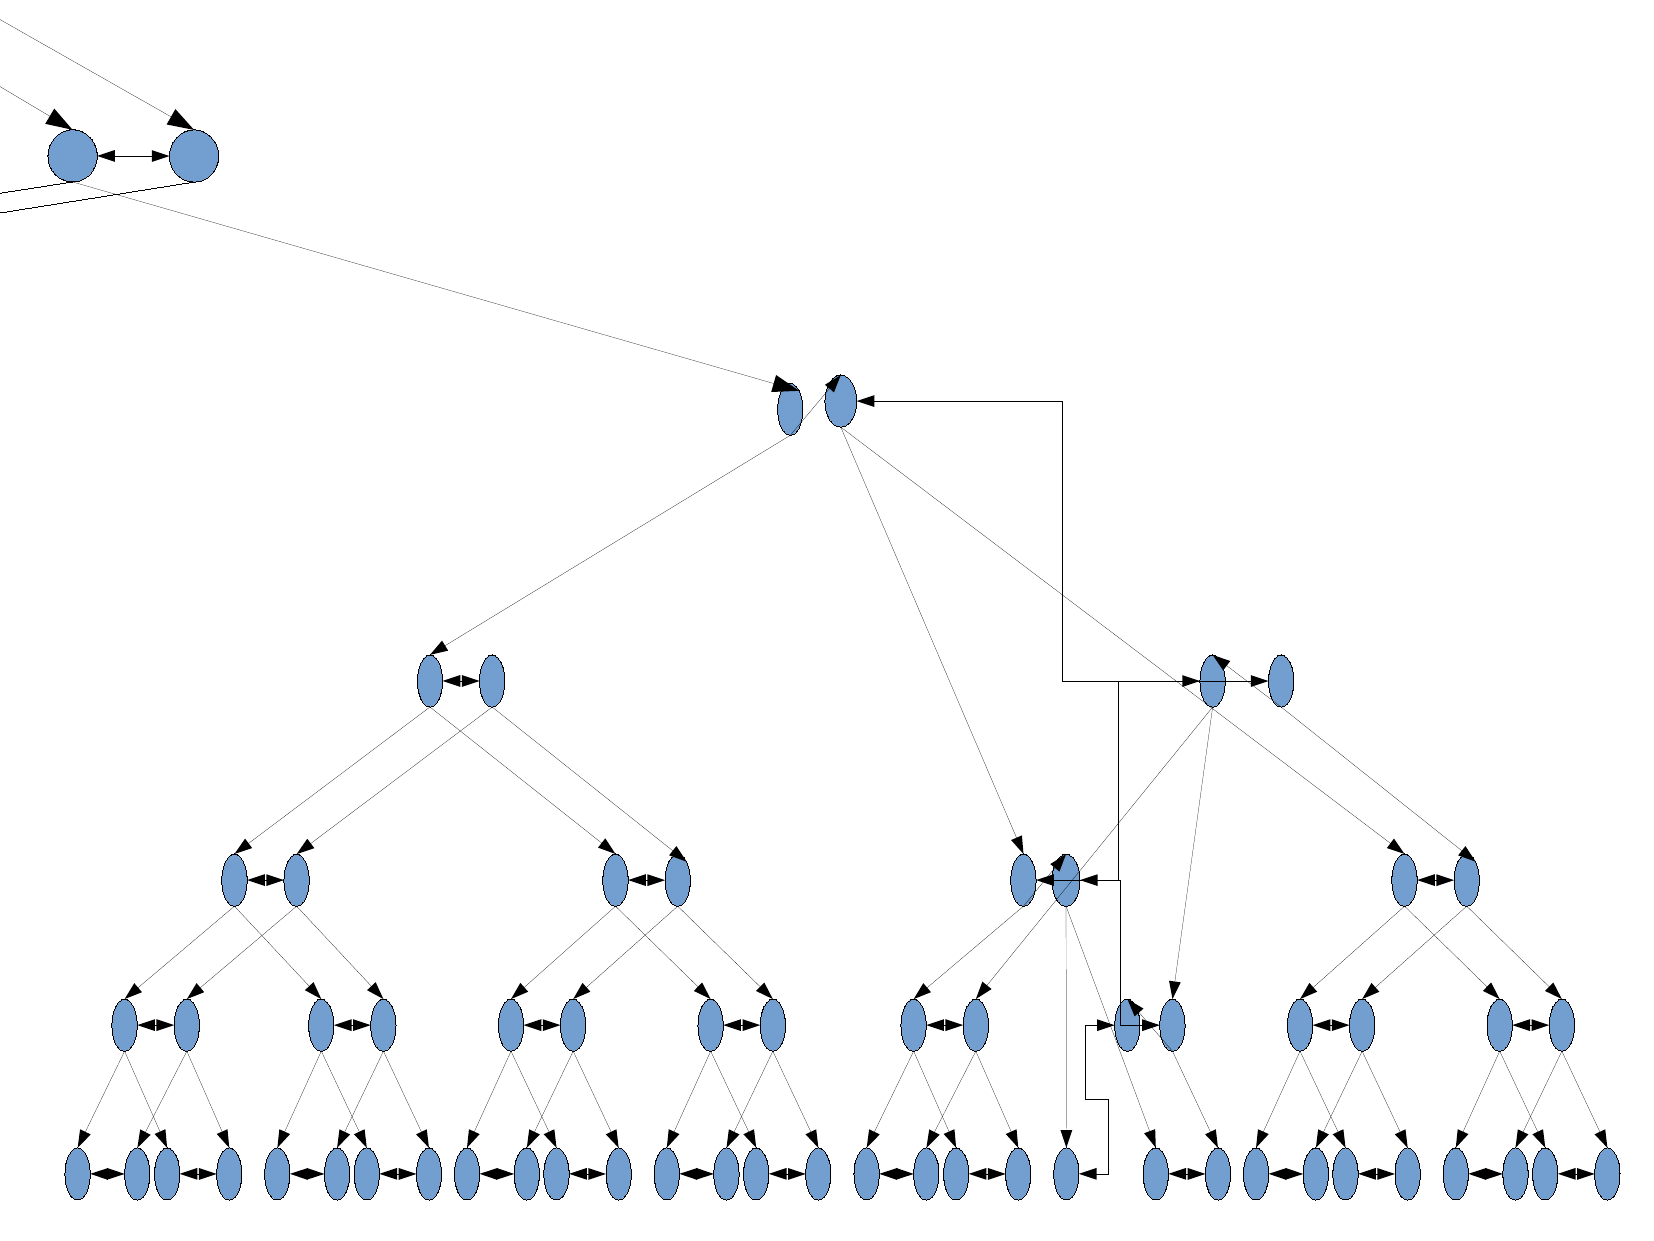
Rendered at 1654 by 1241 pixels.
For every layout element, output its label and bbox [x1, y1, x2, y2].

text_box [791, 424, 801, 436]
text_box [1199, 655, 1226, 681]
text_box [417, 655, 443, 707]
text_box [743, 1148, 769, 1200]
text_box [154, 1148, 180, 1200]
text_box [606, 1147, 632, 1201]
text_box [169, 129, 219, 183]
text_box [560, 999, 586, 1052]
text_box [713, 1147, 740, 1201]
text_box [805, 1147, 831, 1201]
text_box [1443, 1148, 1469, 1200]
text_box [943, 1148, 969, 1200]
text_box [308, 999, 334, 1052]
text_box [354, 1147, 380, 1200]
text_box [283, 854, 310, 906]
text_box [1010, 854, 1037, 906]
text_box [665, 857, 691, 906]
text_box [1143, 1147, 1169, 1200]
text_box [324, 1147, 350, 1201]
text_box [1162, 1041, 1172, 1052]
text_box [1052, 854, 1079, 880]
text_box [264, 1147, 290, 1200]
text_box [913, 1147, 939, 1201]
text_box [853, 1147, 880, 1200]
text_box [1024, 894, 1035, 907]
text_box [1549, 999, 1575, 1051]
text_box [1114, 1004, 1140, 1052]
text_box [1268, 654, 1294, 707]
text_box [602, 854, 629, 906]
text_box [221, 854, 248, 906]
text_box [1391, 854, 1418, 906]
text_box [1005, 1148, 1031, 1201]
text_box [1243, 1147, 1269, 1200]
text_box [47, 129, 98, 182]
text_box [64, 1147, 91, 1200]
text_box [963, 999, 989, 1052]
text_box [370, 999, 397, 1052]
text_box [1053, 1147, 1079, 1200]
text_box [124, 1147, 150, 1201]
text_box [1159, 999, 1186, 1052]
text_box [111, 999, 138, 1052]
text_box [824, 374, 857, 427]
text_box [1594, 1147, 1621, 1201]
text_box [900, 999, 927, 1052]
text_box [777, 391, 803, 435]
text_box [1454, 857, 1480, 906]
text_box [479, 654, 505, 707]
text_box [1487, 999, 1513, 1052]
text_box [1057, 881, 1080, 907]
text_box [216, 1147, 242, 1201]
text_box [498, 999, 524, 1051]
text_box [1121, 999, 1140, 1025]
text_box [790, 383, 799, 390]
text_box [697, 999, 724, 1052]
text_box [174, 999, 200, 1052]
text_box [1332, 1147, 1359, 1200]
text_box [416, 1147, 442, 1201]
text_box [1074, 873, 1080, 880]
text_box [830, 375, 839, 381]
text_box [514, 1148, 540, 1201]
text_box [654, 1147, 680, 1200]
text_box [1395, 1147, 1421, 1201]
text_box [1303, 1148, 1329, 1201]
text_box [1287, 999, 1313, 1051]
text_box [1199, 682, 1226, 708]
text_box [543, 1147, 570, 1200]
text_box [1349, 999, 1375, 1052]
text_box [1532, 1148, 1558, 1200]
text_box [1205, 1148, 1231, 1201]
text_box [760, 999, 786, 1051]
text_box [1502, 1147, 1529, 1201]
text_box [454, 1147, 480, 1200]
text_box [1052, 881, 1070, 899]
